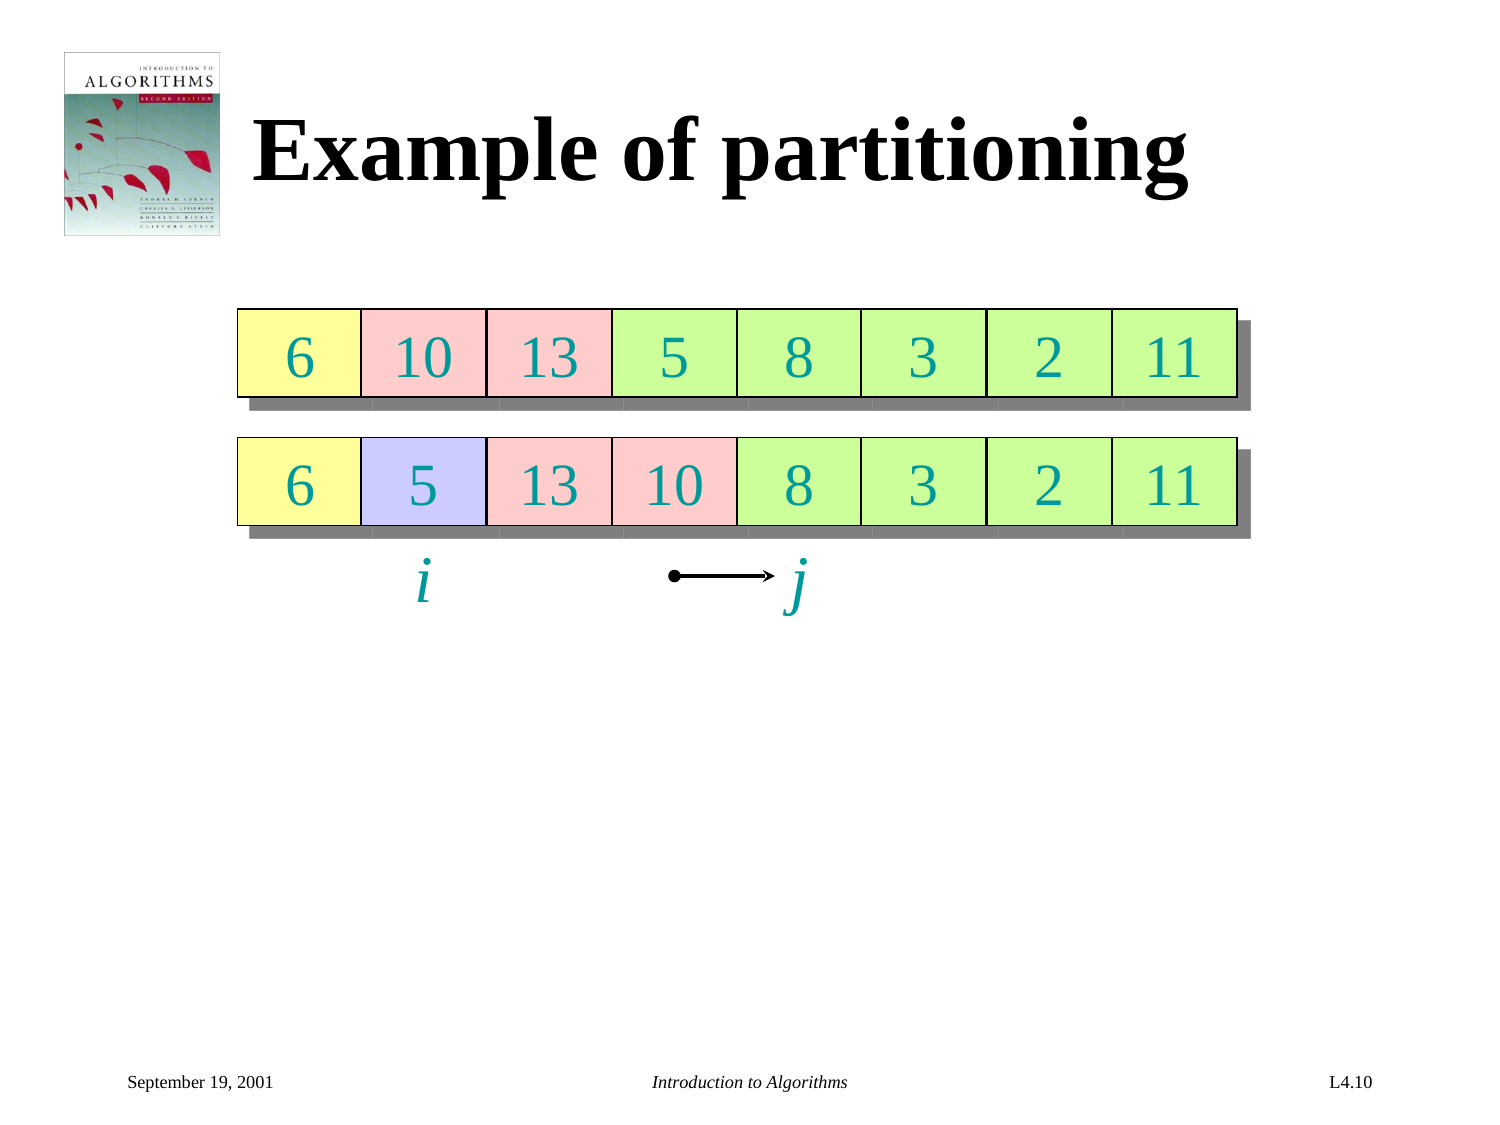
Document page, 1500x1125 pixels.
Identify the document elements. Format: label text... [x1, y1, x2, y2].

text_box 13 [487, 437, 612, 526]
text_box 2 [986, 309, 1112, 398]
text_box Introduction to Algorithms [512, 1062, 988, 1101]
text_box 8 [737, 309, 860, 398]
text_box 5 [612, 309, 737, 398]
text_box j [775, 528, 824, 624]
text_box L4.<number> [1074, 1062, 1388, 1101]
picture [64, 52, 220, 236]
text_box 3 [860, 437, 986, 526]
text_box 5 [361, 437, 487, 526]
text_box 11 [1112, 309, 1237, 398]
text_box September 19, 2001 [112, 1062, 426, 1101]
text_box 3 [860, 309, 986, 398]
text_box 10 [612, 437, 737, 526]
text_box 2 [986, 437, 1112, 526]
text_box 6 [237, 437, 361, 526]
title Example of partitioning [237, 49, 1475, 238]
text_box 11 [1112, 437, 1237, 526]
text_box 6 [237, 309, 361, 398]
text_box 10 [361, 309, 487, 398]
text_box 13 [487, 309, 612, 398]
text_box 8 [737, 437, 860, 526]
text_box i [399, 528, 448, 624]
